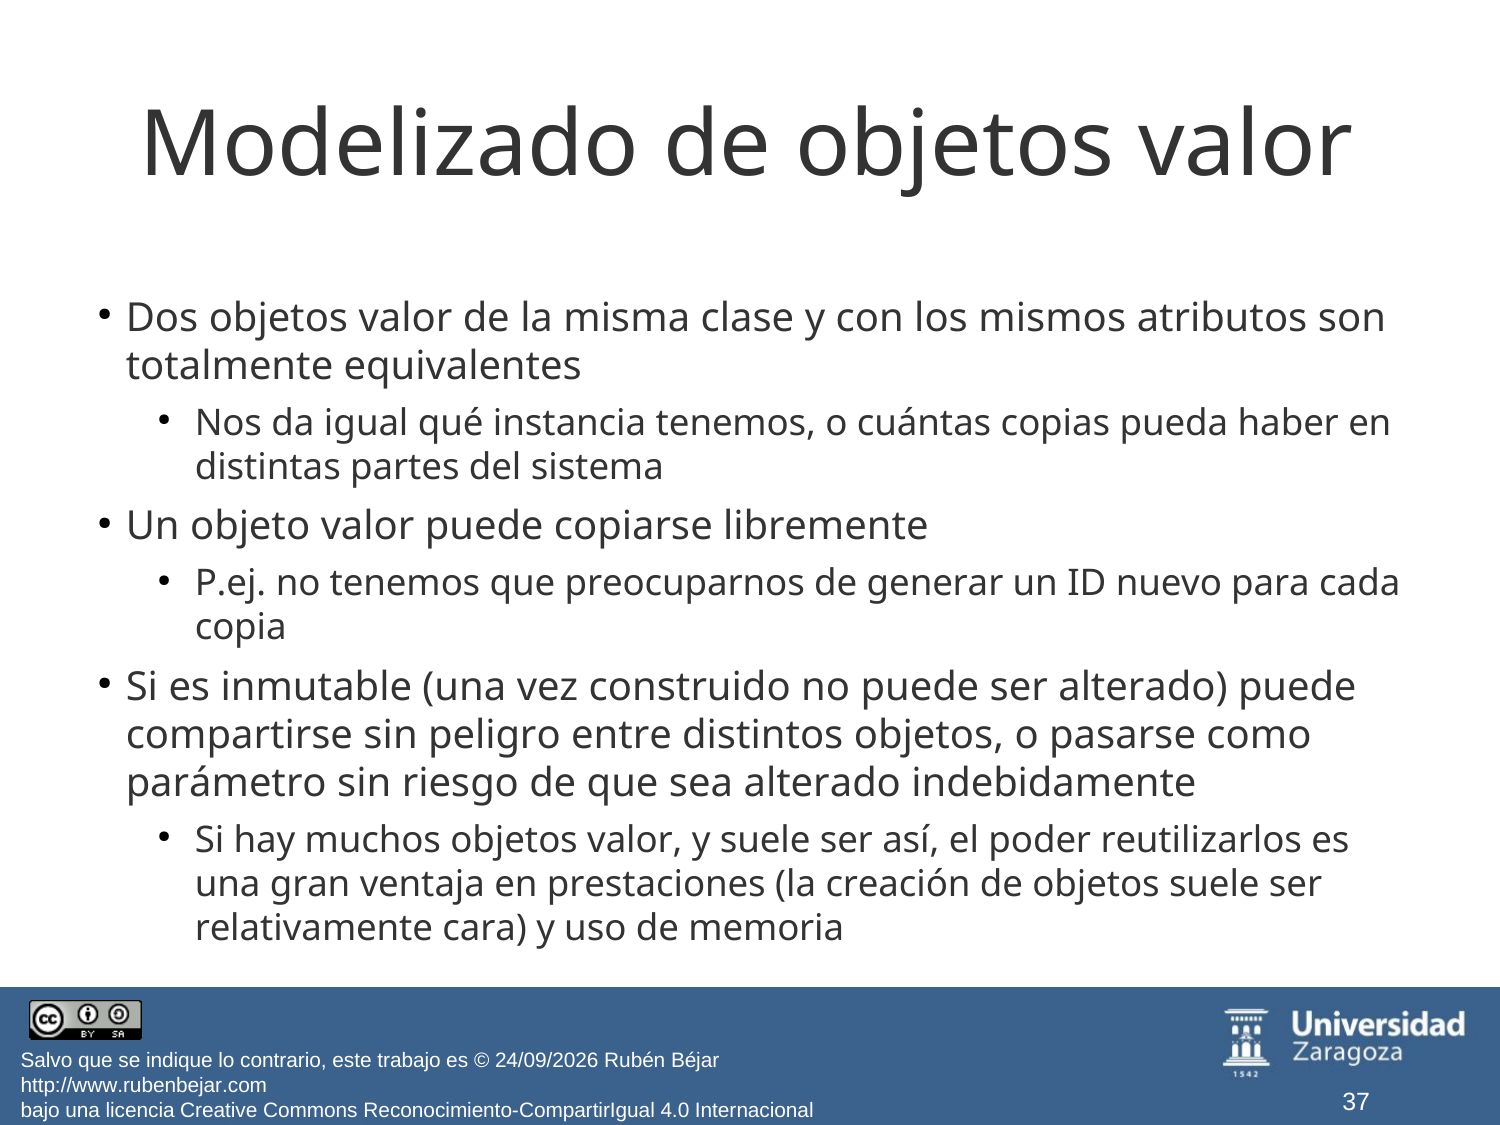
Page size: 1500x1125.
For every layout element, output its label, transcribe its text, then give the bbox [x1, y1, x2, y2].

picture [0, 987, 1500, 1125]
list Dos objetos valor de la misma clase y con los mismos atributos son totalmente equivalentes Nos da igual qué instancia tenemos, o cuántas copias pueda haber en distintas partes del sistema Un objeto valor puede copiarse libremente P.ej. no tenemos que preocuparnos de generar un ID nuevo para cada copia Si es inmutable (una vez construido no puede ser alterado) puede compartirse sin peligro entre distintos objetos, o pasarse como parámetro sin riesgo de que sea alterado indebidamente Si hay muchos objetos valor, y suele ser así, el poder reutilizarlos es una gran ventaja en prestaciones (la creación de objetos suele ser relativamente cara) y uso de memoria [82, 283, 1418, 957]
title Modelizado de objetos valor [74, 21, 1420, 257]
